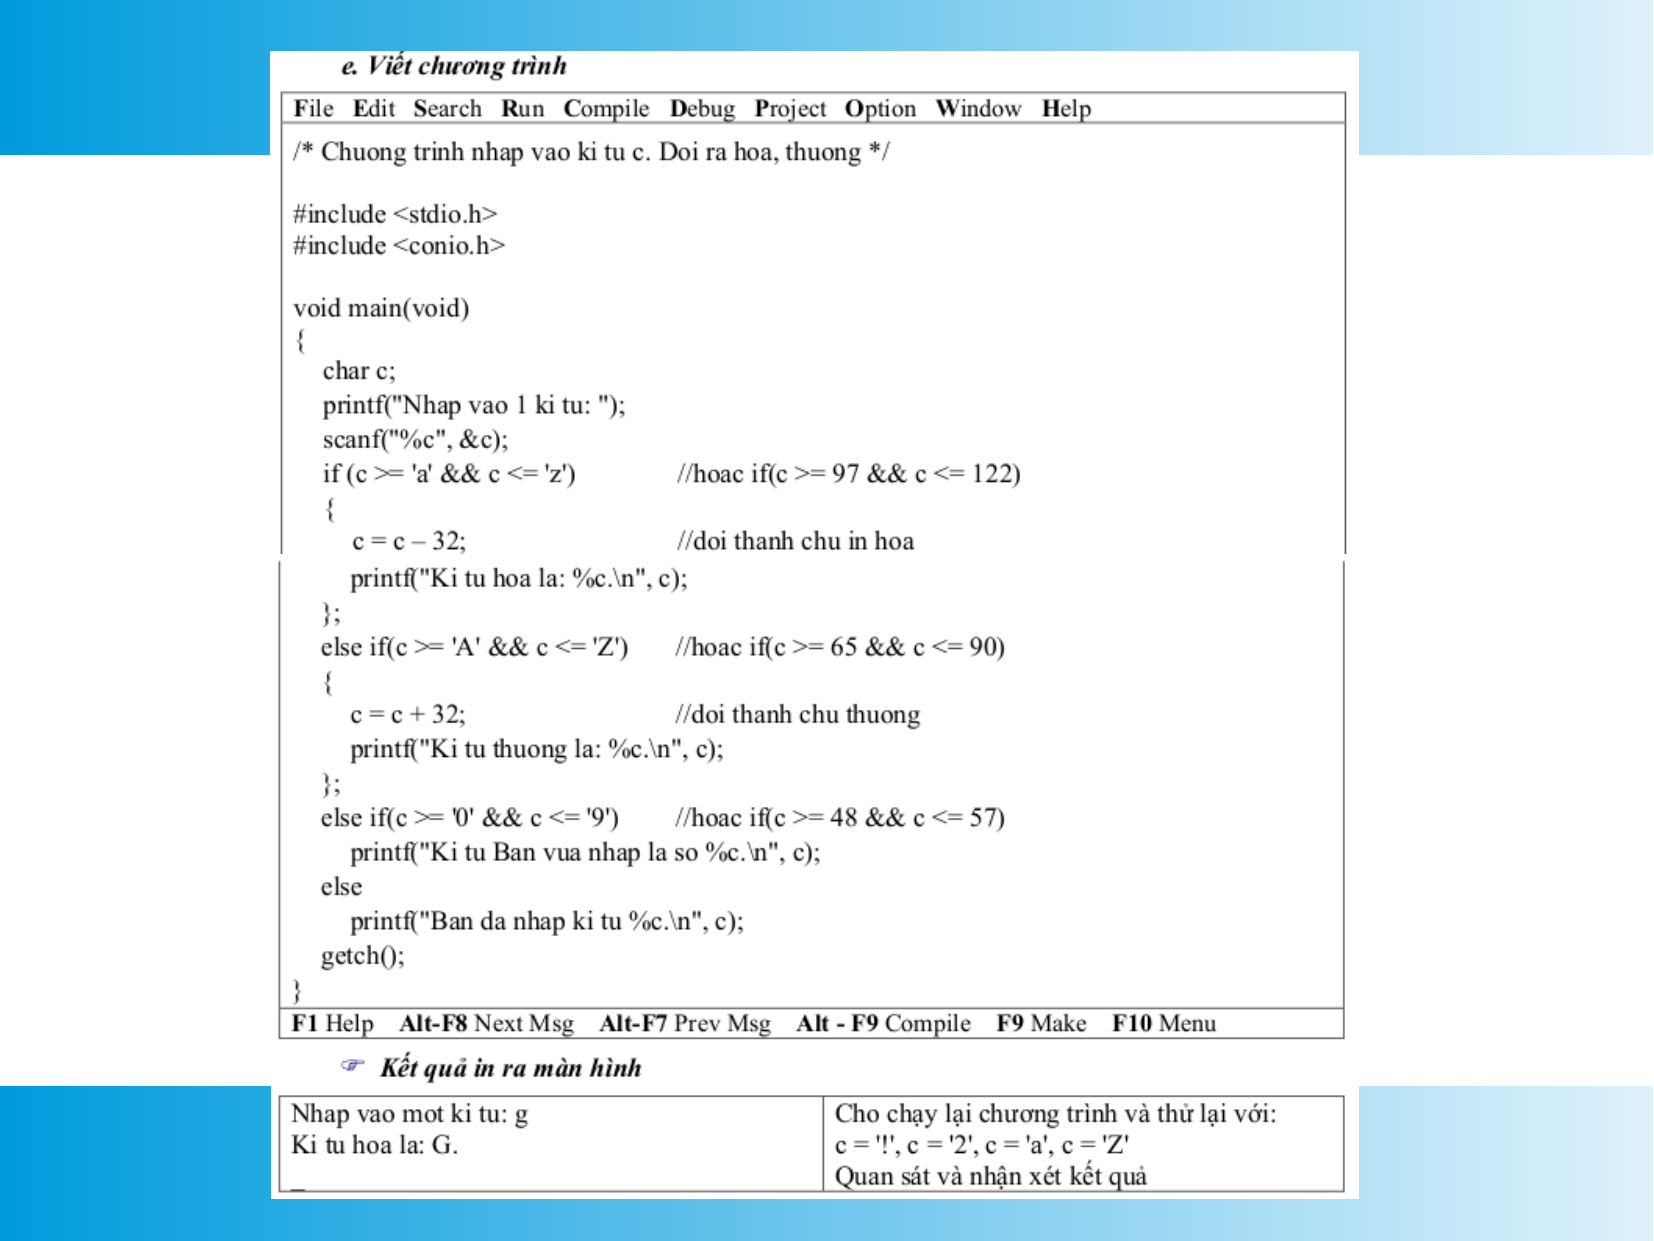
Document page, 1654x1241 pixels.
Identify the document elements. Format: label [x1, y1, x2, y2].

picture [270, 51, 1359, 1199]
